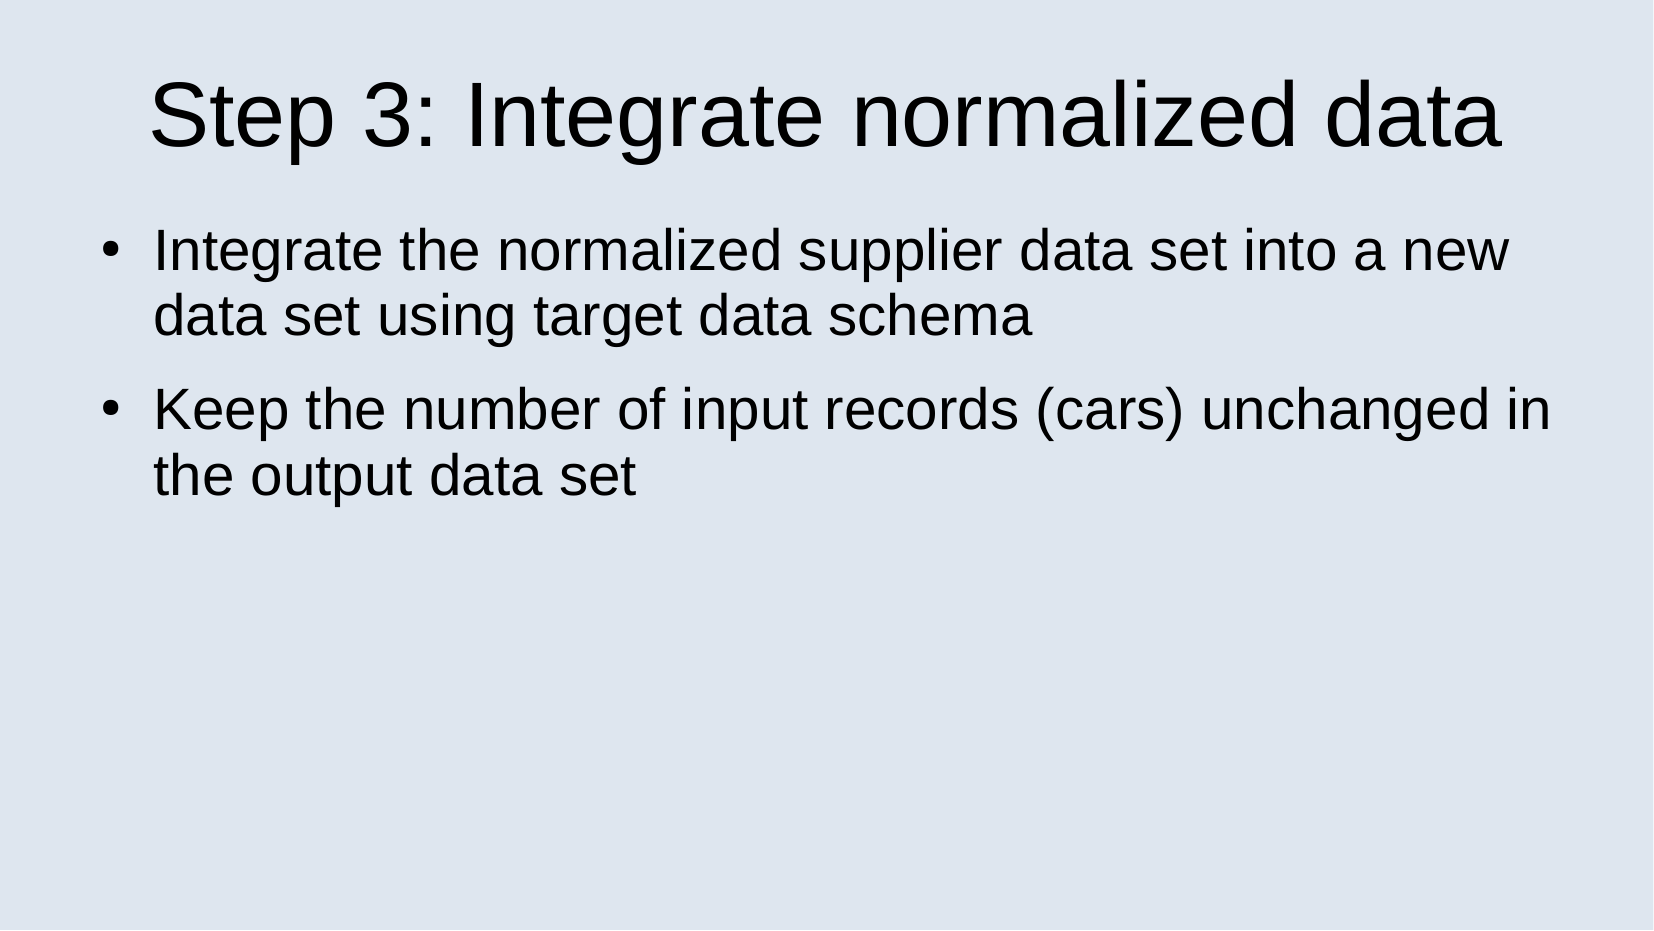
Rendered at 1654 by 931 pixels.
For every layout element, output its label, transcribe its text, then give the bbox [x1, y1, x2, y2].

title Step 3: Integrate normalized data [82, 37, 1571, 193]
list Integrate the normalized supplier data set into a new data set using target data schema Keep the number of input records (cars) unchanged in the output data set [82, 217, 1571, 758]
